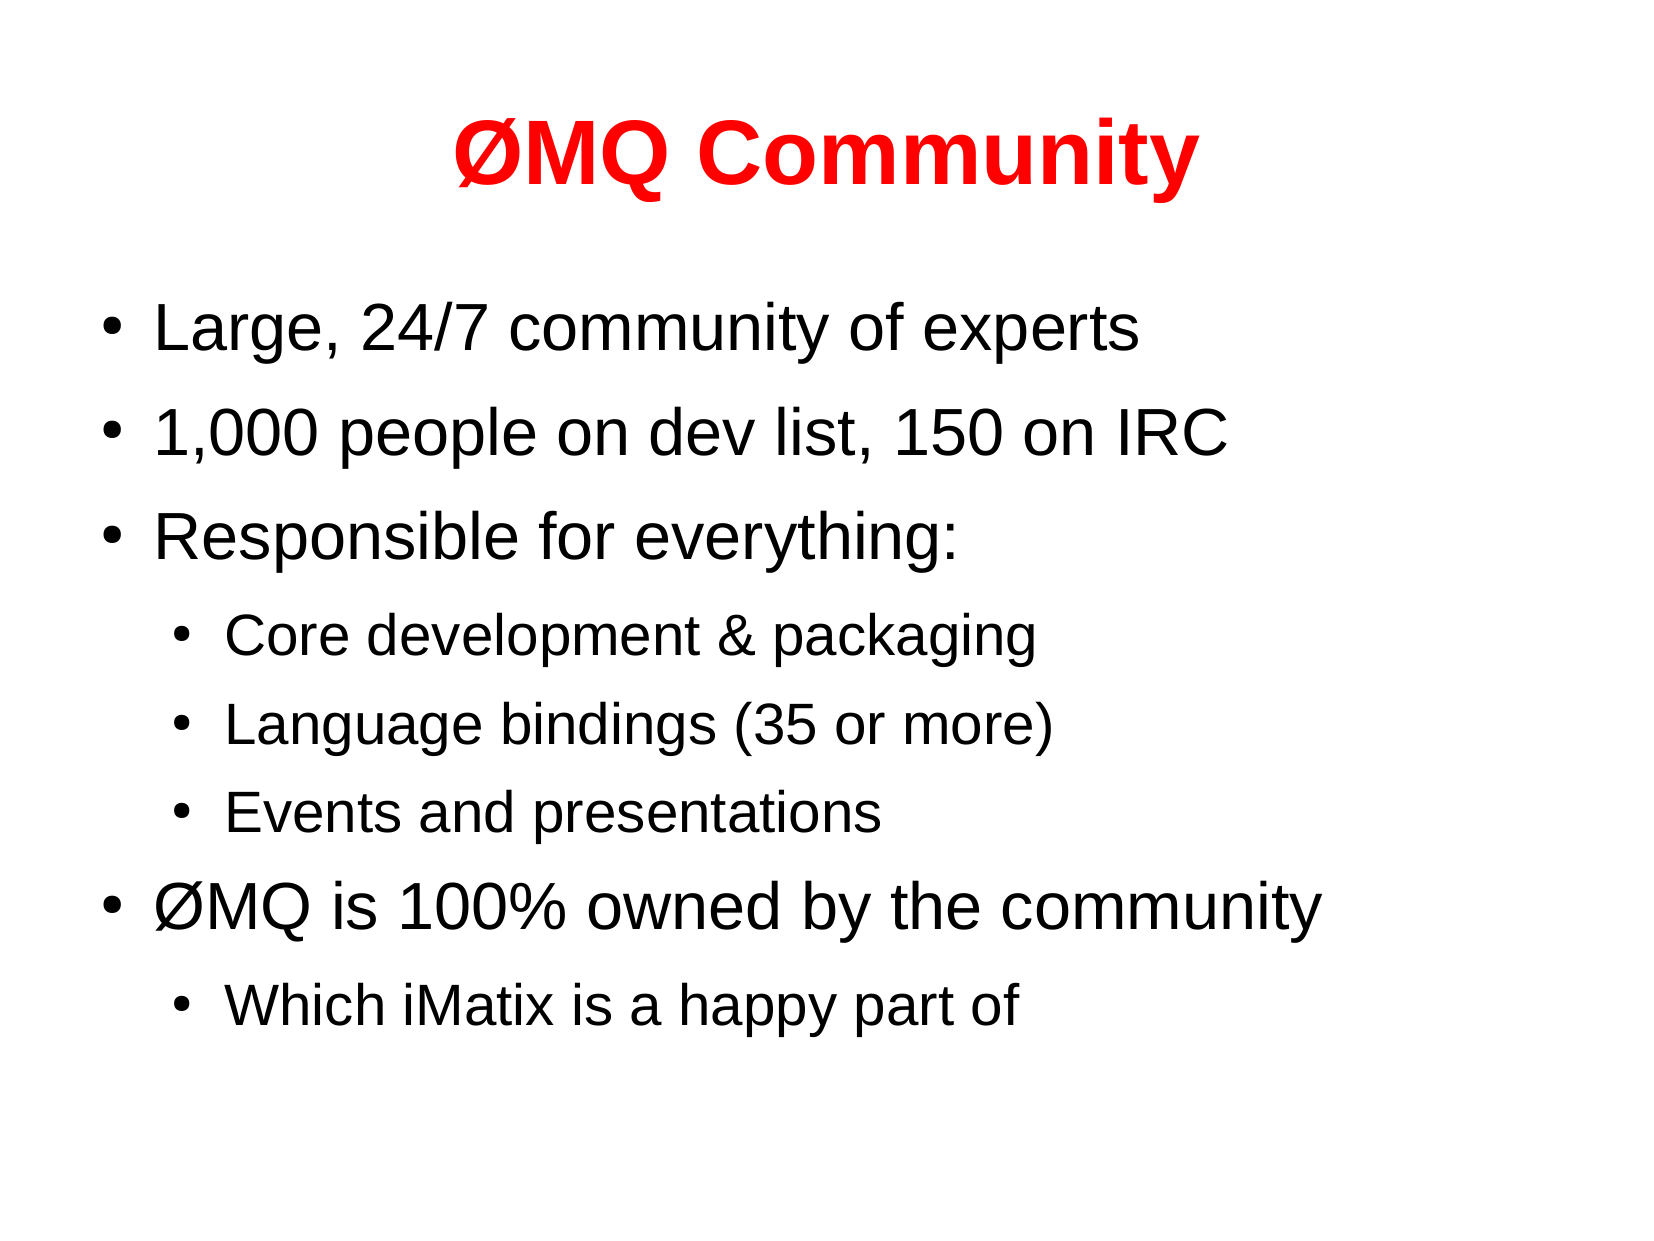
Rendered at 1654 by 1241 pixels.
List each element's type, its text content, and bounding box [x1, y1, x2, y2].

list Large, 24/7 community of experts 1,000 people on dev list, 150 on IRC Responsible for everything: Core development & packaging Language bindings (35 or more) Events and presentations ØMQ is 100% owned by the community Which iMatix is a happy part of [82, 290, 1571, 1109]
title ØMQ Community [82, 49, 1571, 257]
